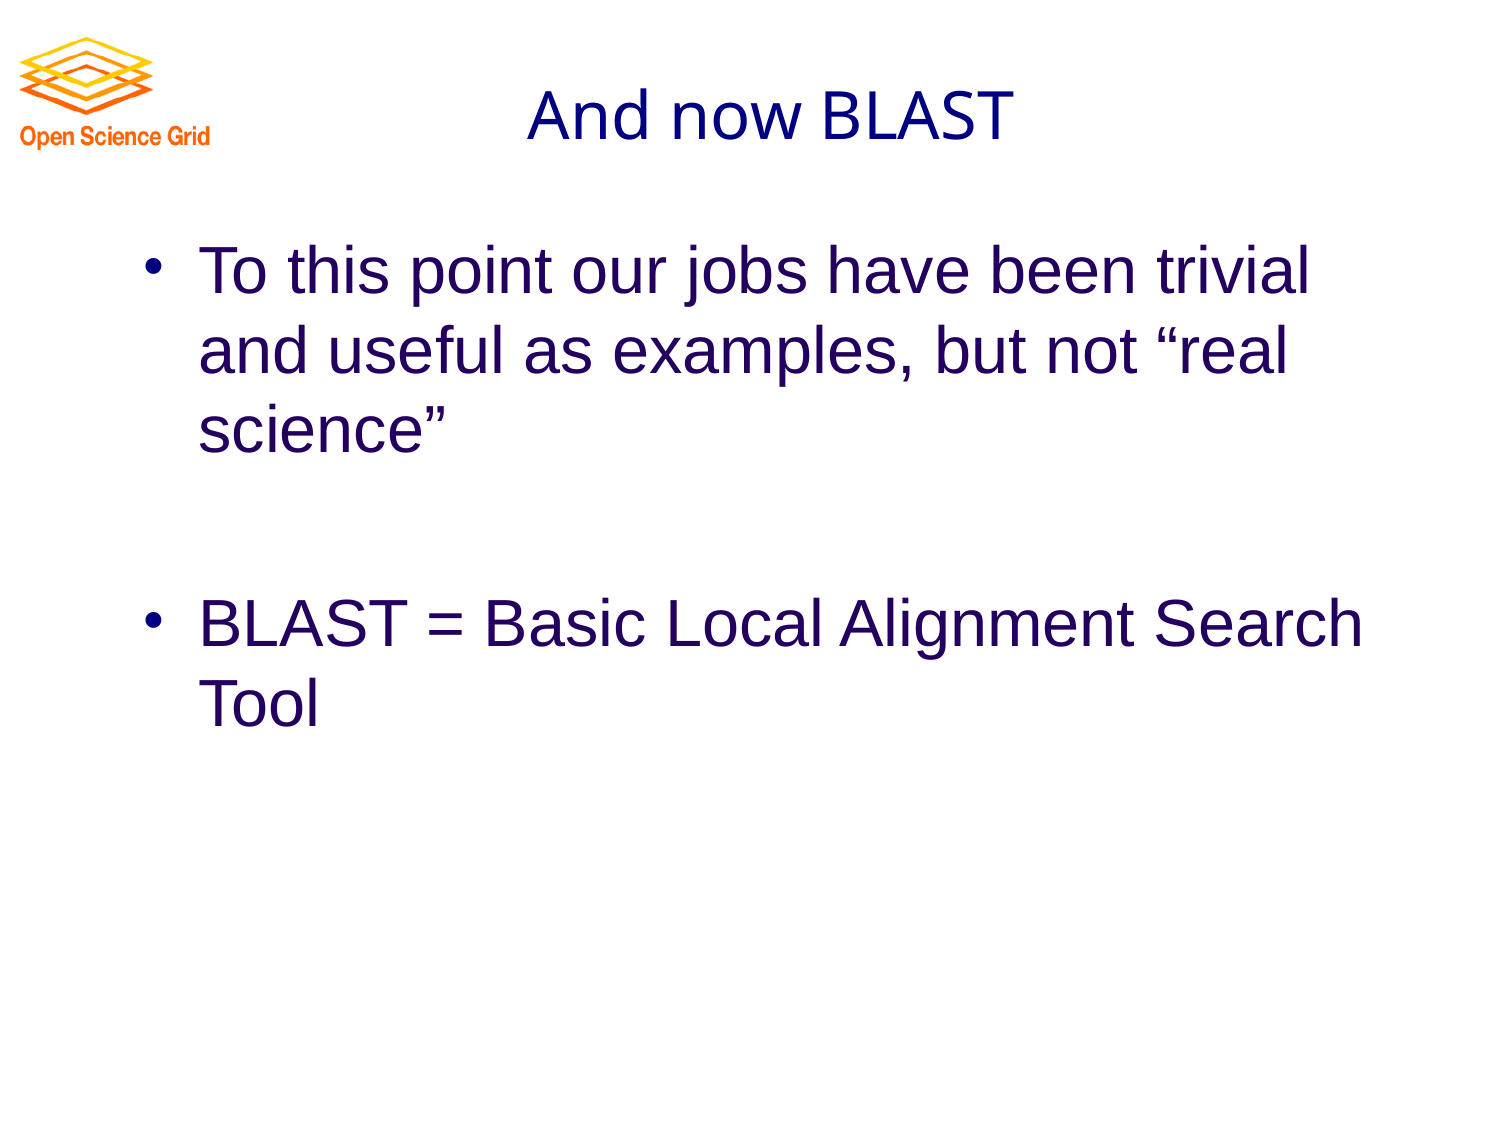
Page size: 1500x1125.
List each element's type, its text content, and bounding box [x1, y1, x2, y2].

picture [0, 14, 229, 167]
list To this point our jobs have been trivial and useful as examples, but not “real science” BLAST = Basic Local Alignment Search Tool [127, 218, 1403, 962]
title And now BLAST [201, 18, 1342, 207]
